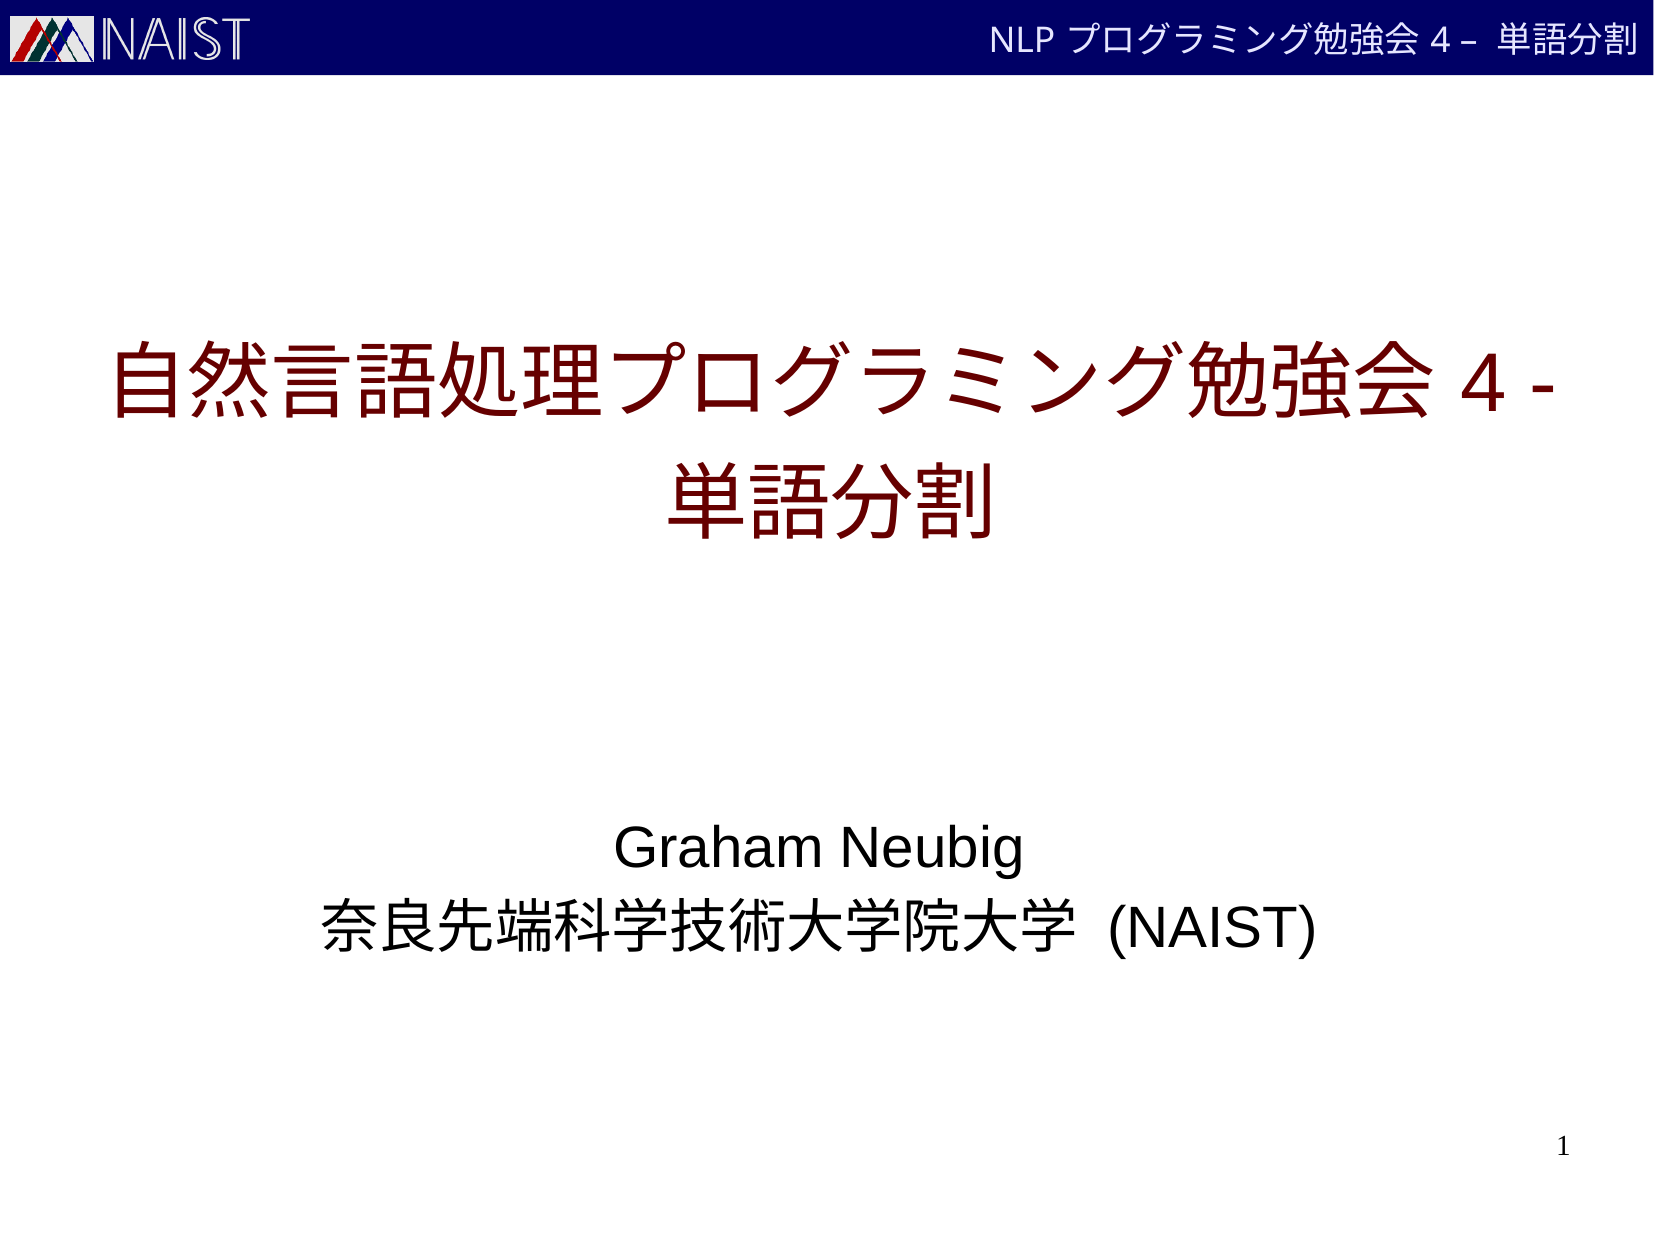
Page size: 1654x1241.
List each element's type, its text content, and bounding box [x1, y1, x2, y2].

title 自然言語処理プログラミング勉強会4 - 単語分割 [86, 339, 1576, 533]
picture [10, 16, 94, 62]
picture [102, 17, 251, 60]
subtitle Graham Neubig 奈良先端科学技術大学院大学 (NAIST) [75, 780, 1564, 999]
